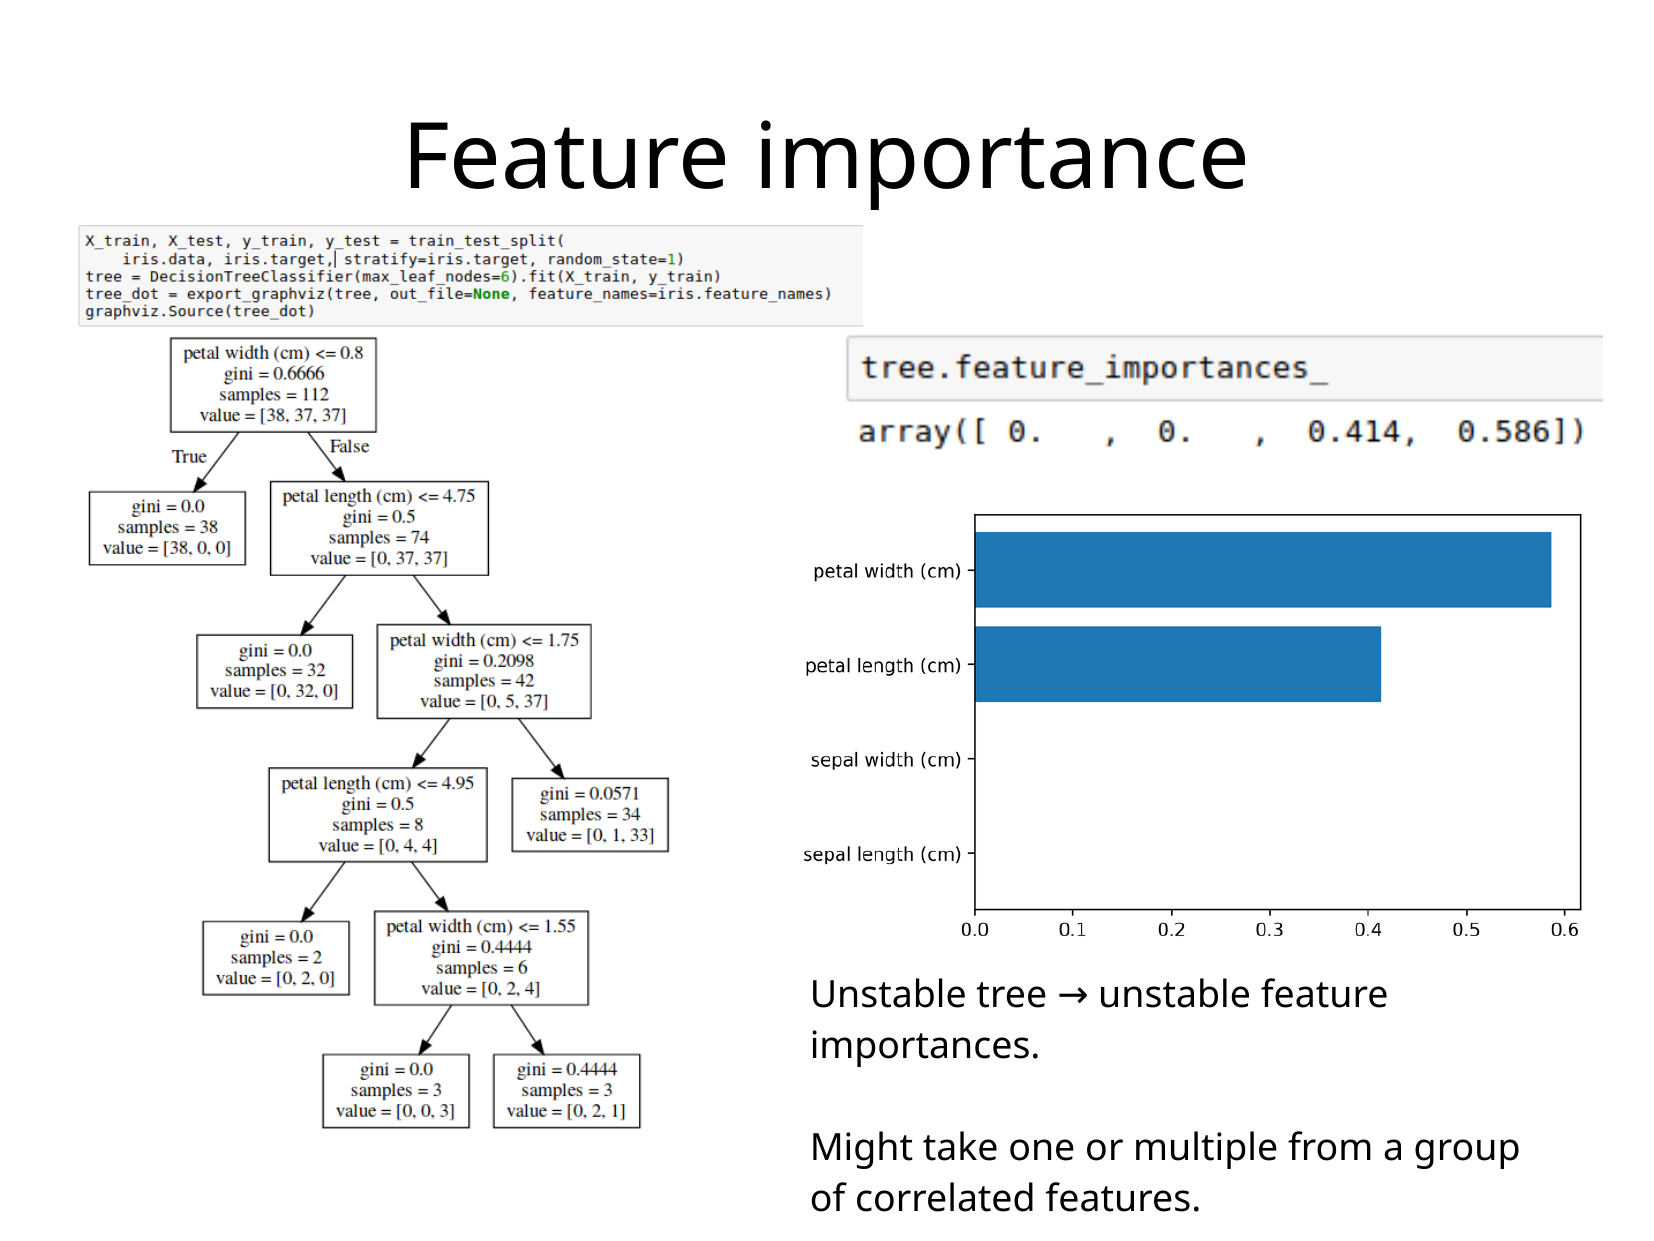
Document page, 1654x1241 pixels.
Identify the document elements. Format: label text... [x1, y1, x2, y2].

text_box Unstable tree → unstable feature importances. Might take one or multiple from a group of correlated features. [795, 960, 1576, 1126]
picture [75, 224, 1603, 1141]
title Feature importance [82, 49, 1571, 257]
